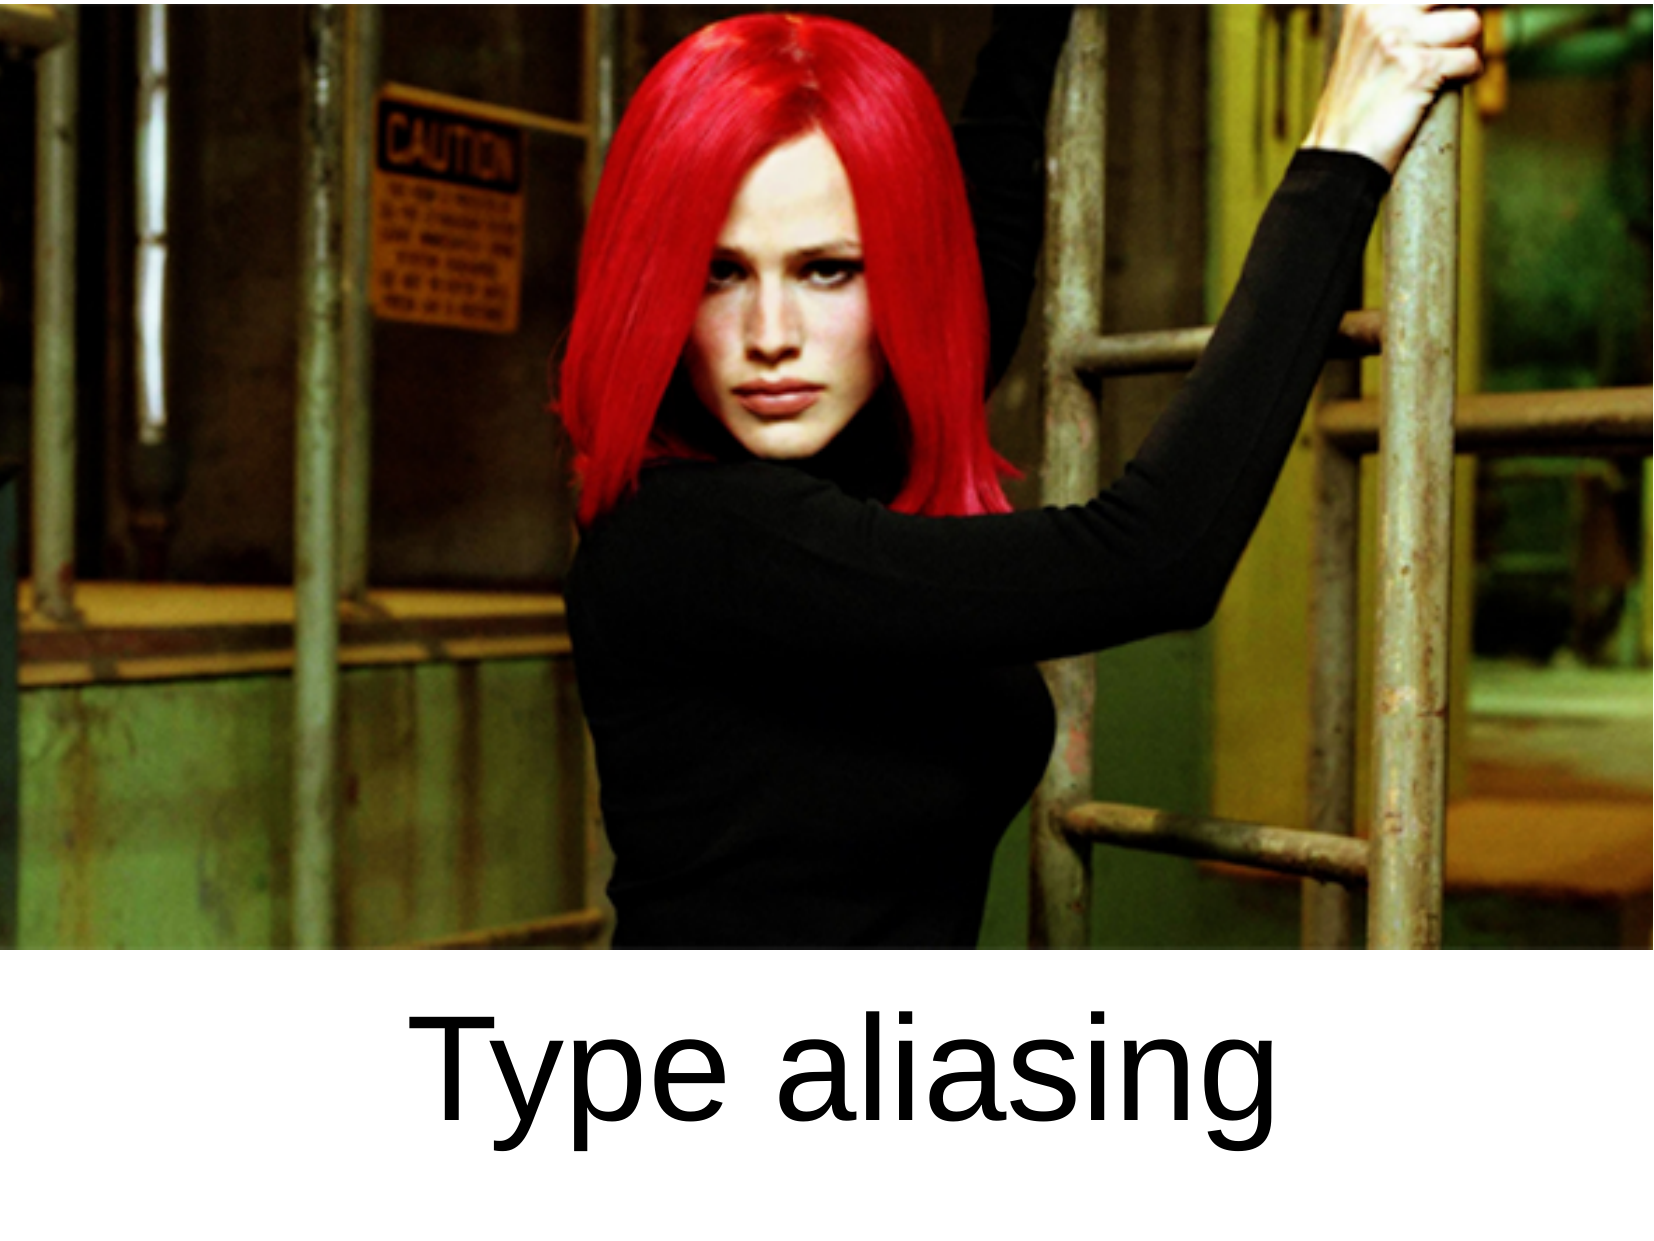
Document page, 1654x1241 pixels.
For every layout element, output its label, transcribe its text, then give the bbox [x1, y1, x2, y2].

subtitle Type aliasing [100, 972, 1588, 1164]
picture [0, 4, 1653, 950]
